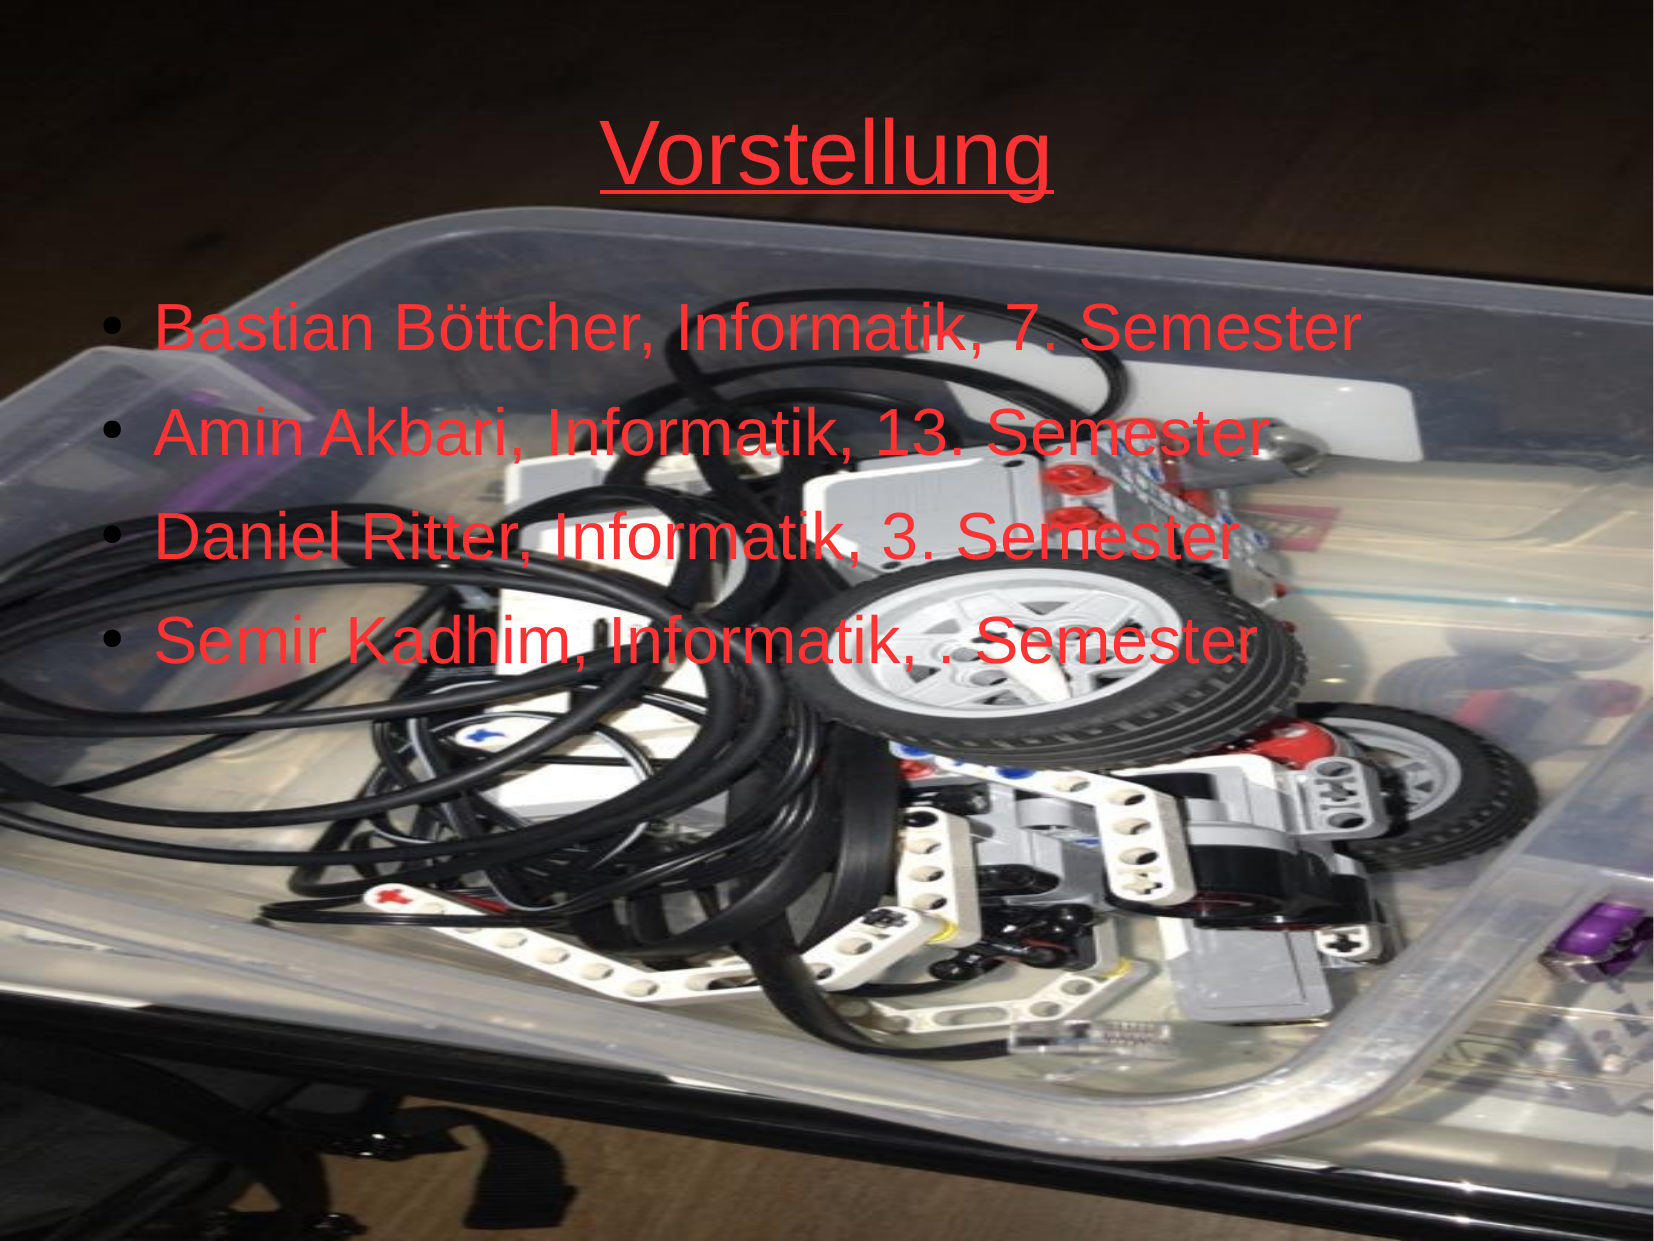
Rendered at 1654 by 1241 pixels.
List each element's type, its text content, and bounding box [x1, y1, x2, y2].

picture [0, 0, 1654, 1241]
list Bastian Böttcher, Informatik, 7. Semester Amin Akbari, Informatik, 13. Semester Daniel Ritter, Informatik, 3. Semester Semir Kadhim, Informatik, . Semester [82, 290, 1571, 1109]
title Vorstellung [82, 49, 1571, 257]
